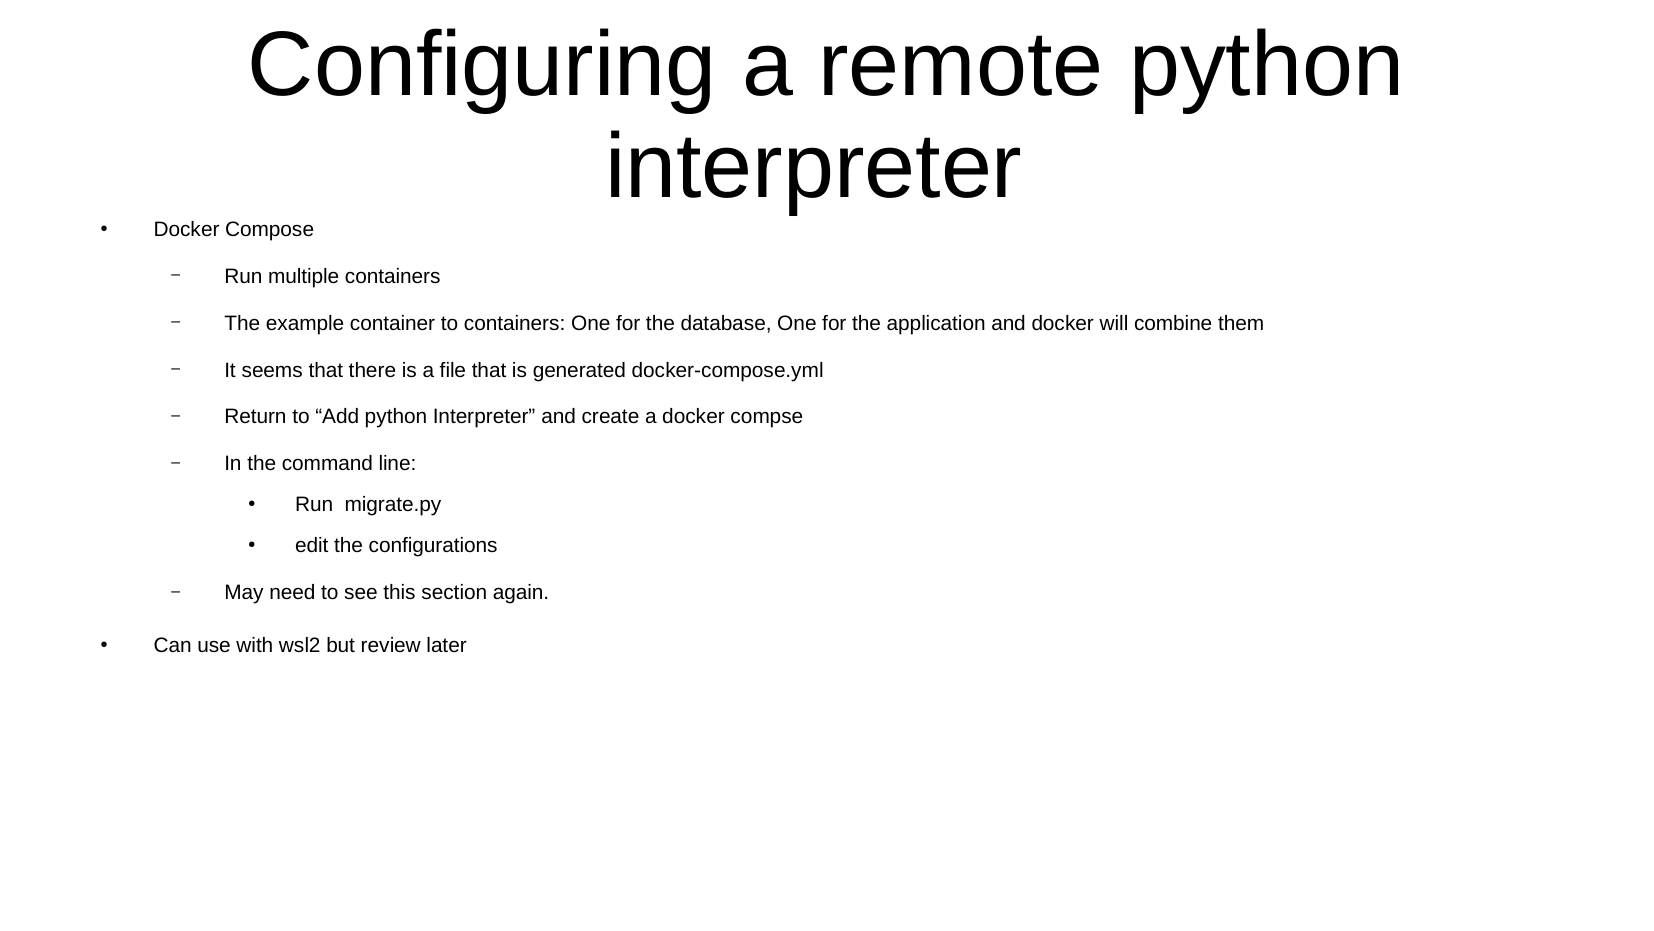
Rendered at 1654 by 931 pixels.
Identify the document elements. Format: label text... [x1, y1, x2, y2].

list Docker Compose Run multiple containers The example container to containers: One for the database, One for the application and docker will combine them It seems that there is a file that is generated docker-compose.yml Return to “Add python Interpreter” and create a docker compse In the command line: Run migrate.py edit the configurations May need to see this section again. Can use with wsl2 but review later [82, 217, 1636, 916]
title Configuring a remote python interpreter [82, 12, 1571, 217]
